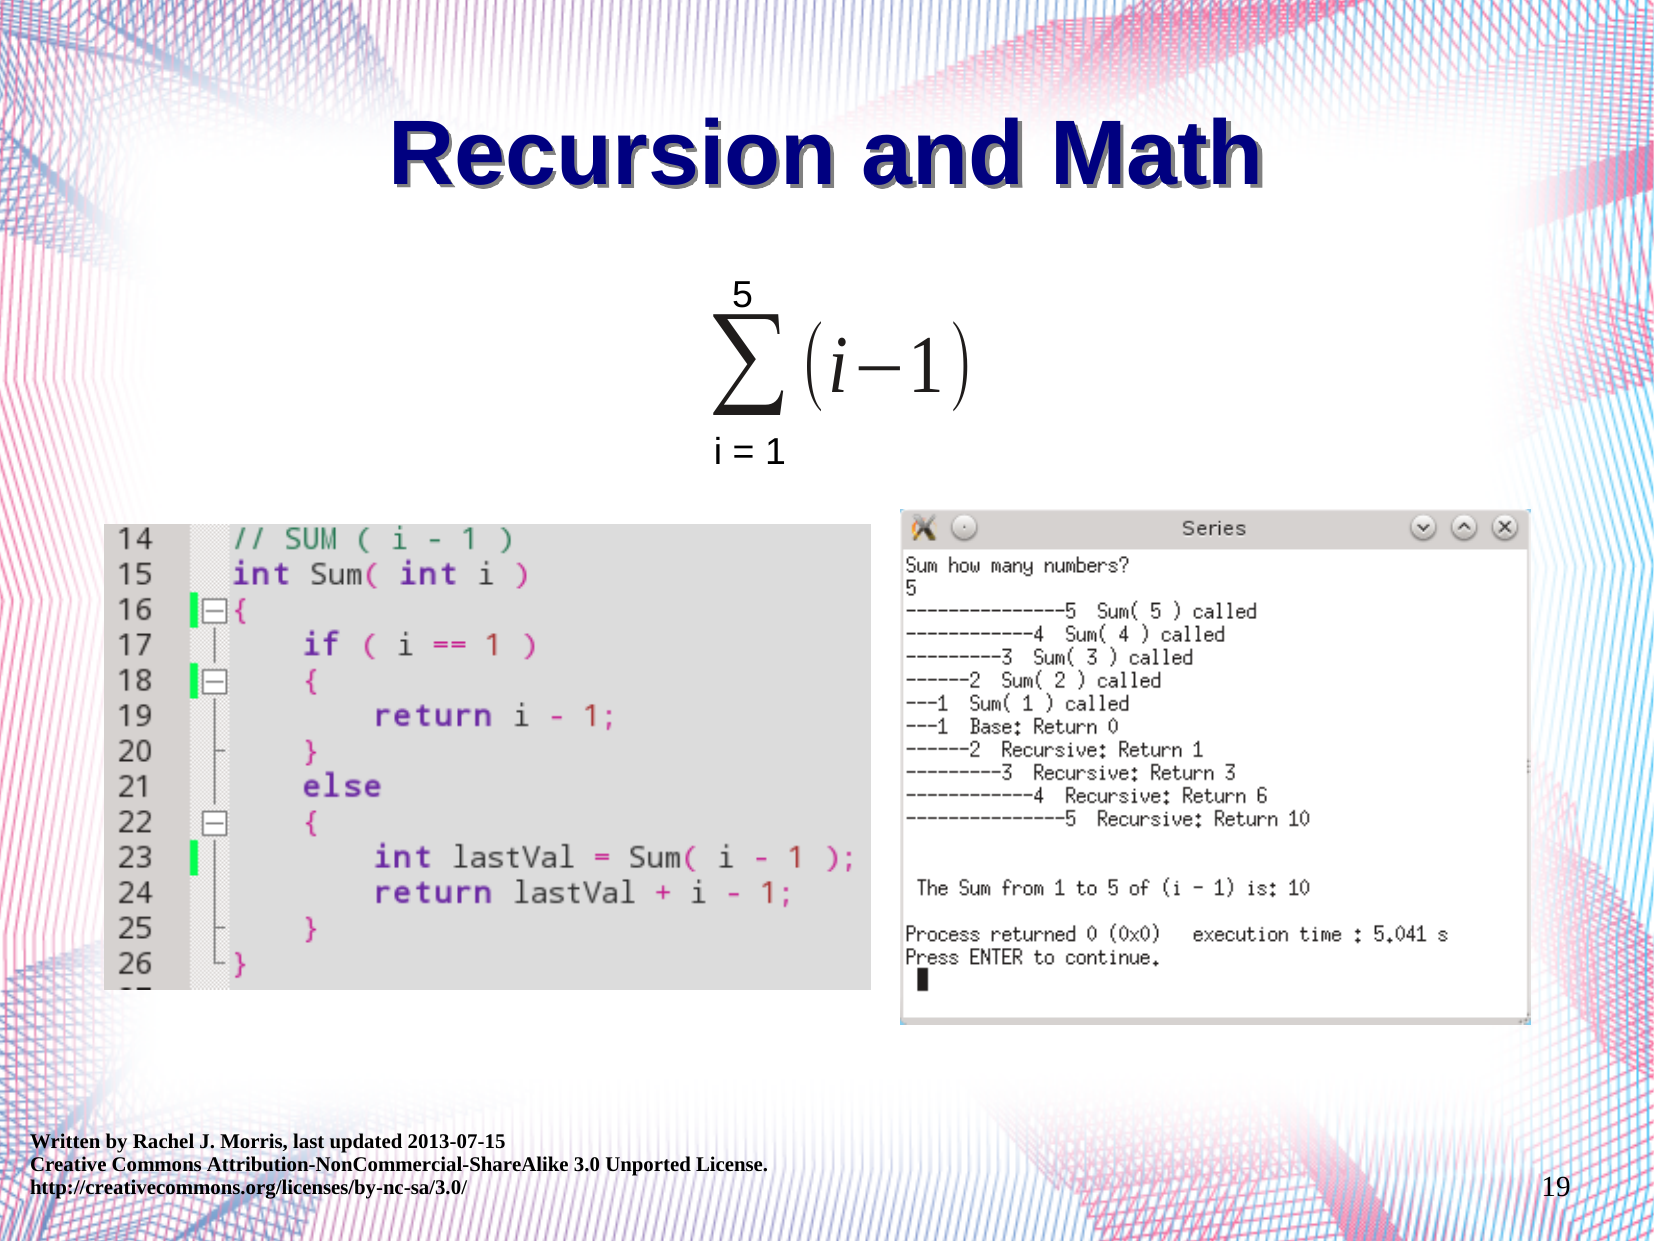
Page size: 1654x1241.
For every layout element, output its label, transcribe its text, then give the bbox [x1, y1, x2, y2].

title Recursion and Math [82, 49, 1571, 257]
text_box i = 1 [675, 423, 826, 481]
picture [0, 0, 1654, 1241]
chart [690, 310, 991, 424]
text_box 5 [675, 265, 811, 323]
